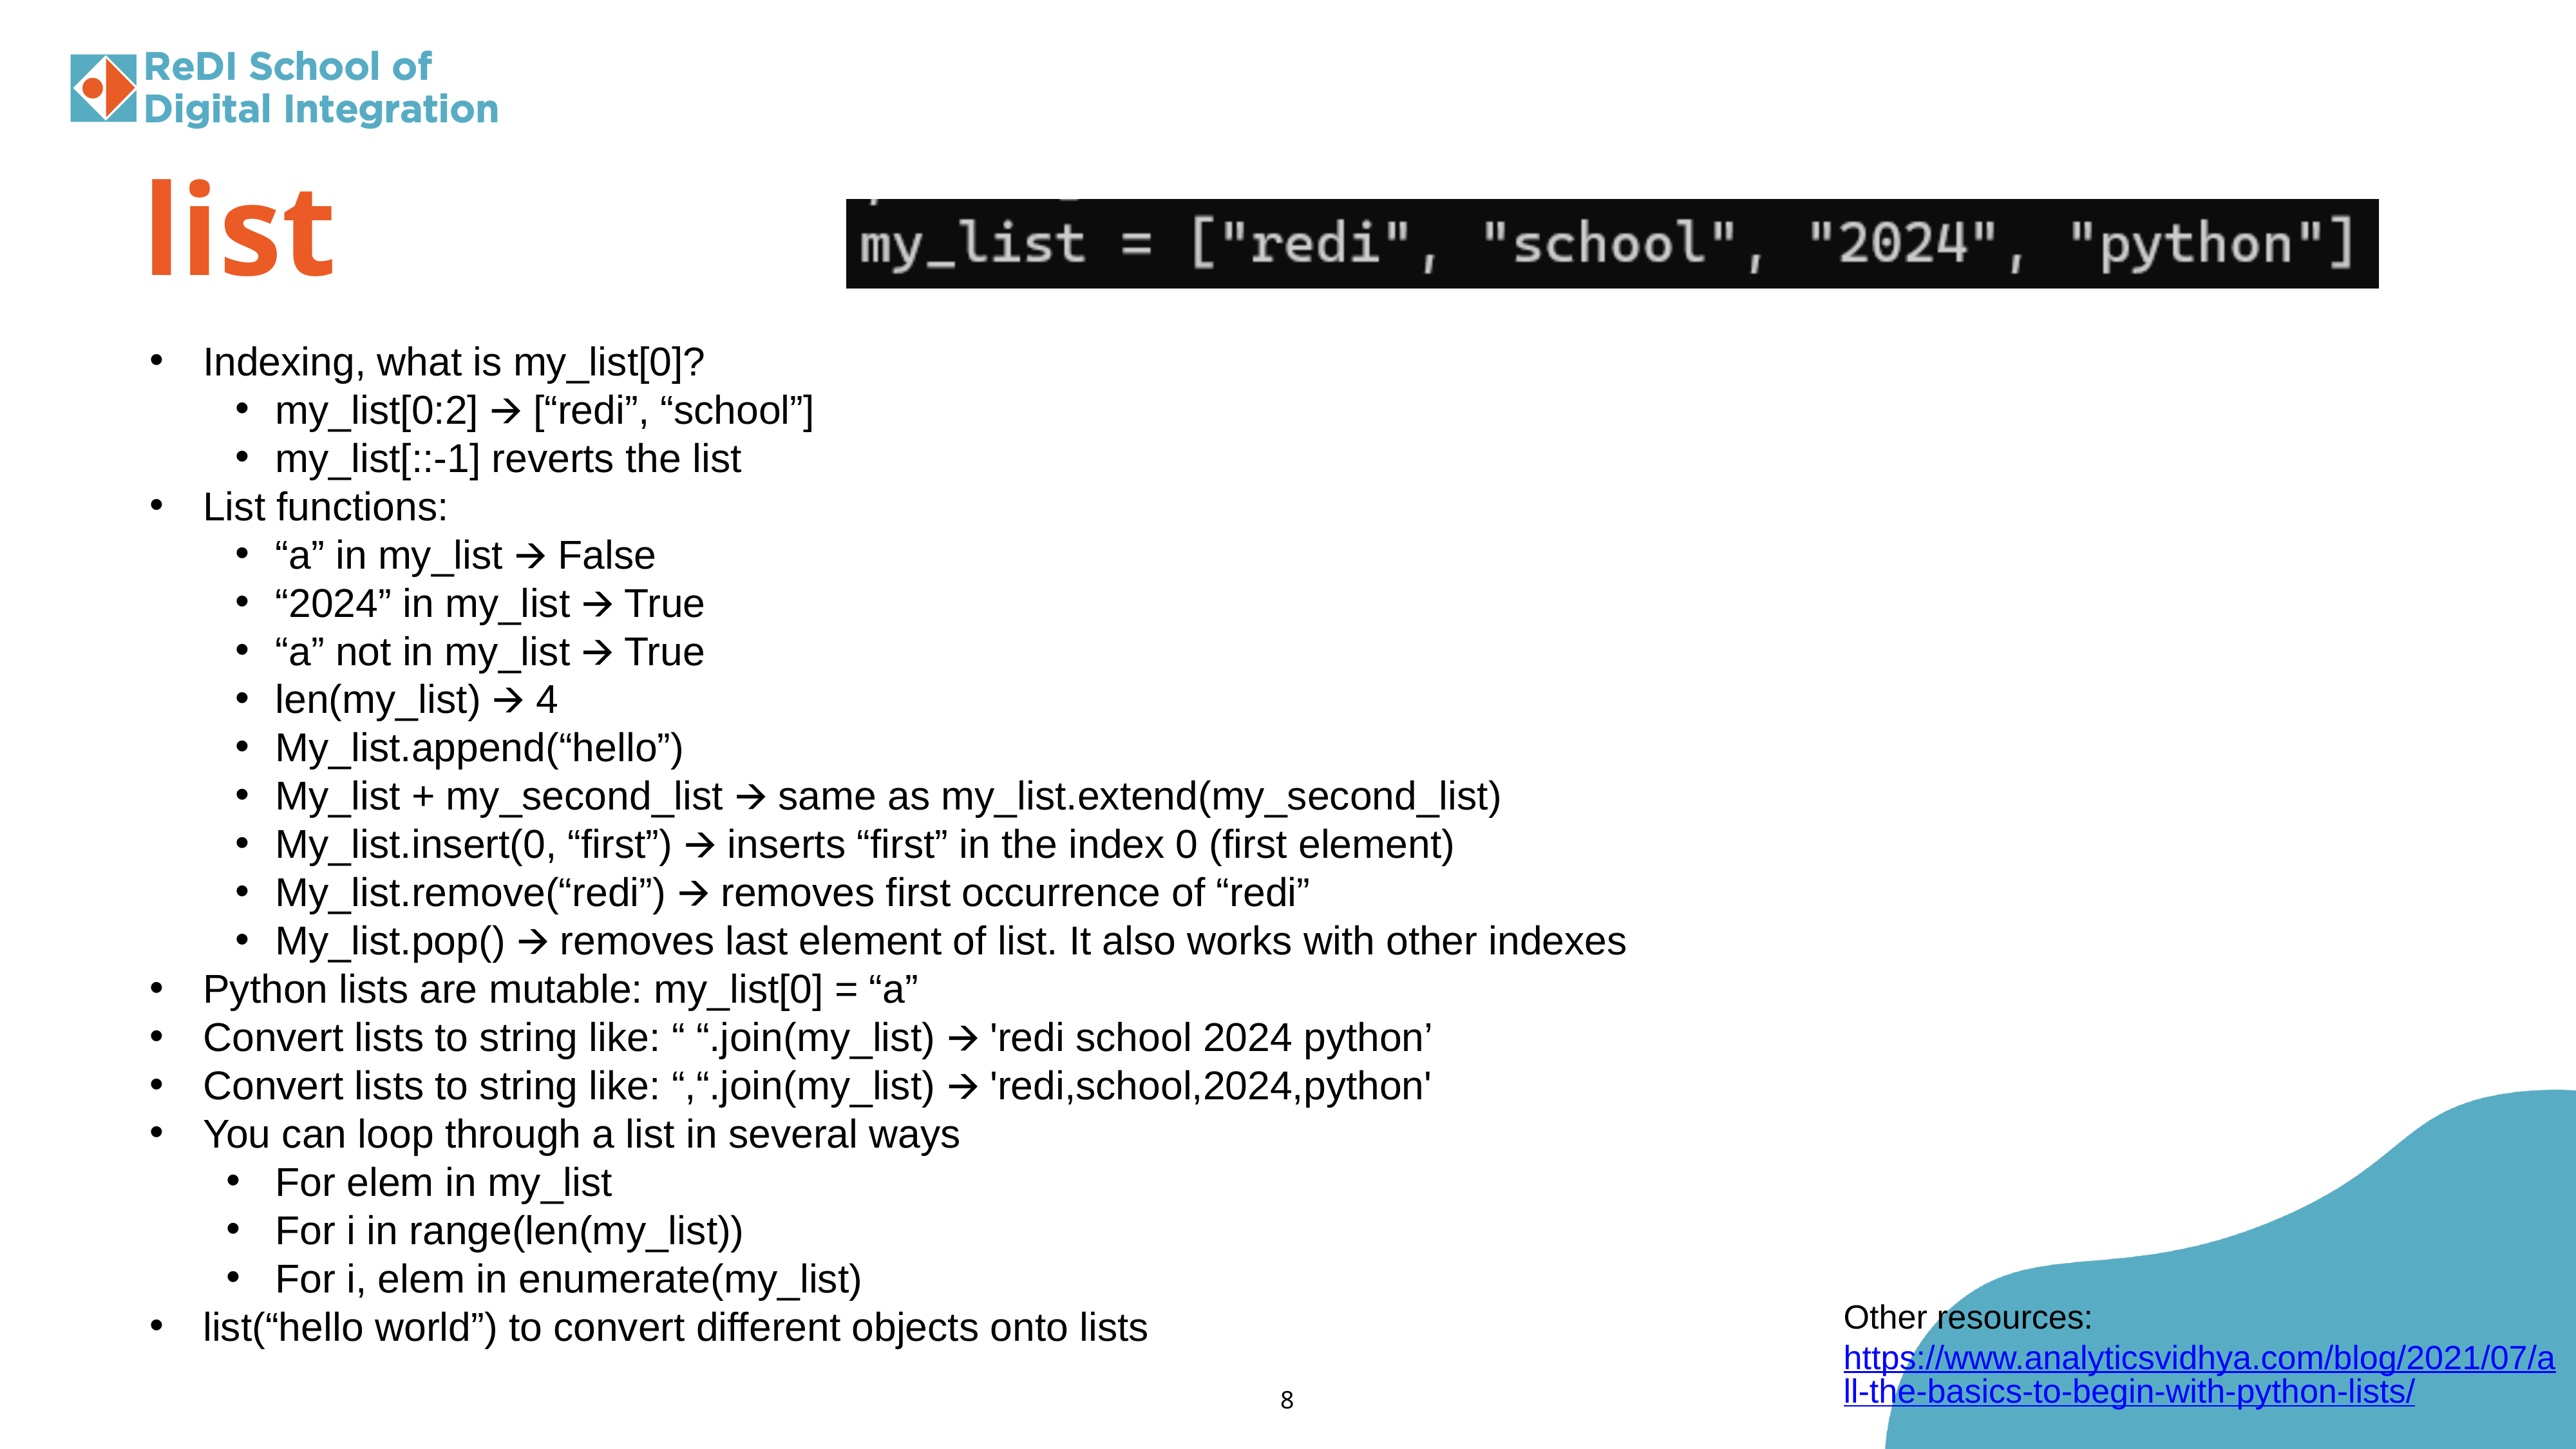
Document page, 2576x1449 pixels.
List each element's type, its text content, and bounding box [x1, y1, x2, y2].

picture [2241, 1387, 2250, 1401]
picture [66, 46, 499, 129]
text_box Other resources: https://www.analyticsvidhya.com/blog/2021/07/all-the-basics-to-begin-with-python-lists/ [1833, 1291, 2567, 1381]
picture [2078, 1387, 2087, 1401]
picture [846, 199, 2379, 289]
text_box list [133, 169, 2231, 310]
picture [2114, 1387, 2123, 1401]
slide_number <number> [1267, 571, 1307, 1423]
text_box Indexing, what is my_list[0]? my_list[0:2] 🡪 [“redi”, “school”] my_list[::-1] reverts the list List functions: “a” in my_list 🡪 False “2024” in my_list 🡪 True “a” not in my_list 🡪 True len(my_list) 🡪 4 My_list.append(“hello”) My_list + my_second_list 🡪 same as my_list.extend(my_second_list) My_list.insert(0, “first”) 🡪 inserts “first” in the index 0 (first element) My_list.remove(“redi”) 🡪 removes first occurrence of “redi” My_list.pop() 🡪 removes last element of list. It also works with other indexes Python lists are mutable: my_list[0] = “a” Convert lists to string like: “ “.join(my_list) 🡪 'redi school 2024 python’ Convert lists to string like: “,“.join(my_list) 🡪 'redi,school,2024,python' You can loop through a list in several ways For elem in my_list For i in range(len(my_list)) For i, elem in enumerate(my_list) list(“hello world”) to convert different objects onto lists [133, 325, 2490, 1359]
picture [1884, 1090, 2576, 1449]
picture [1932, 1387, 1941, 1401]
